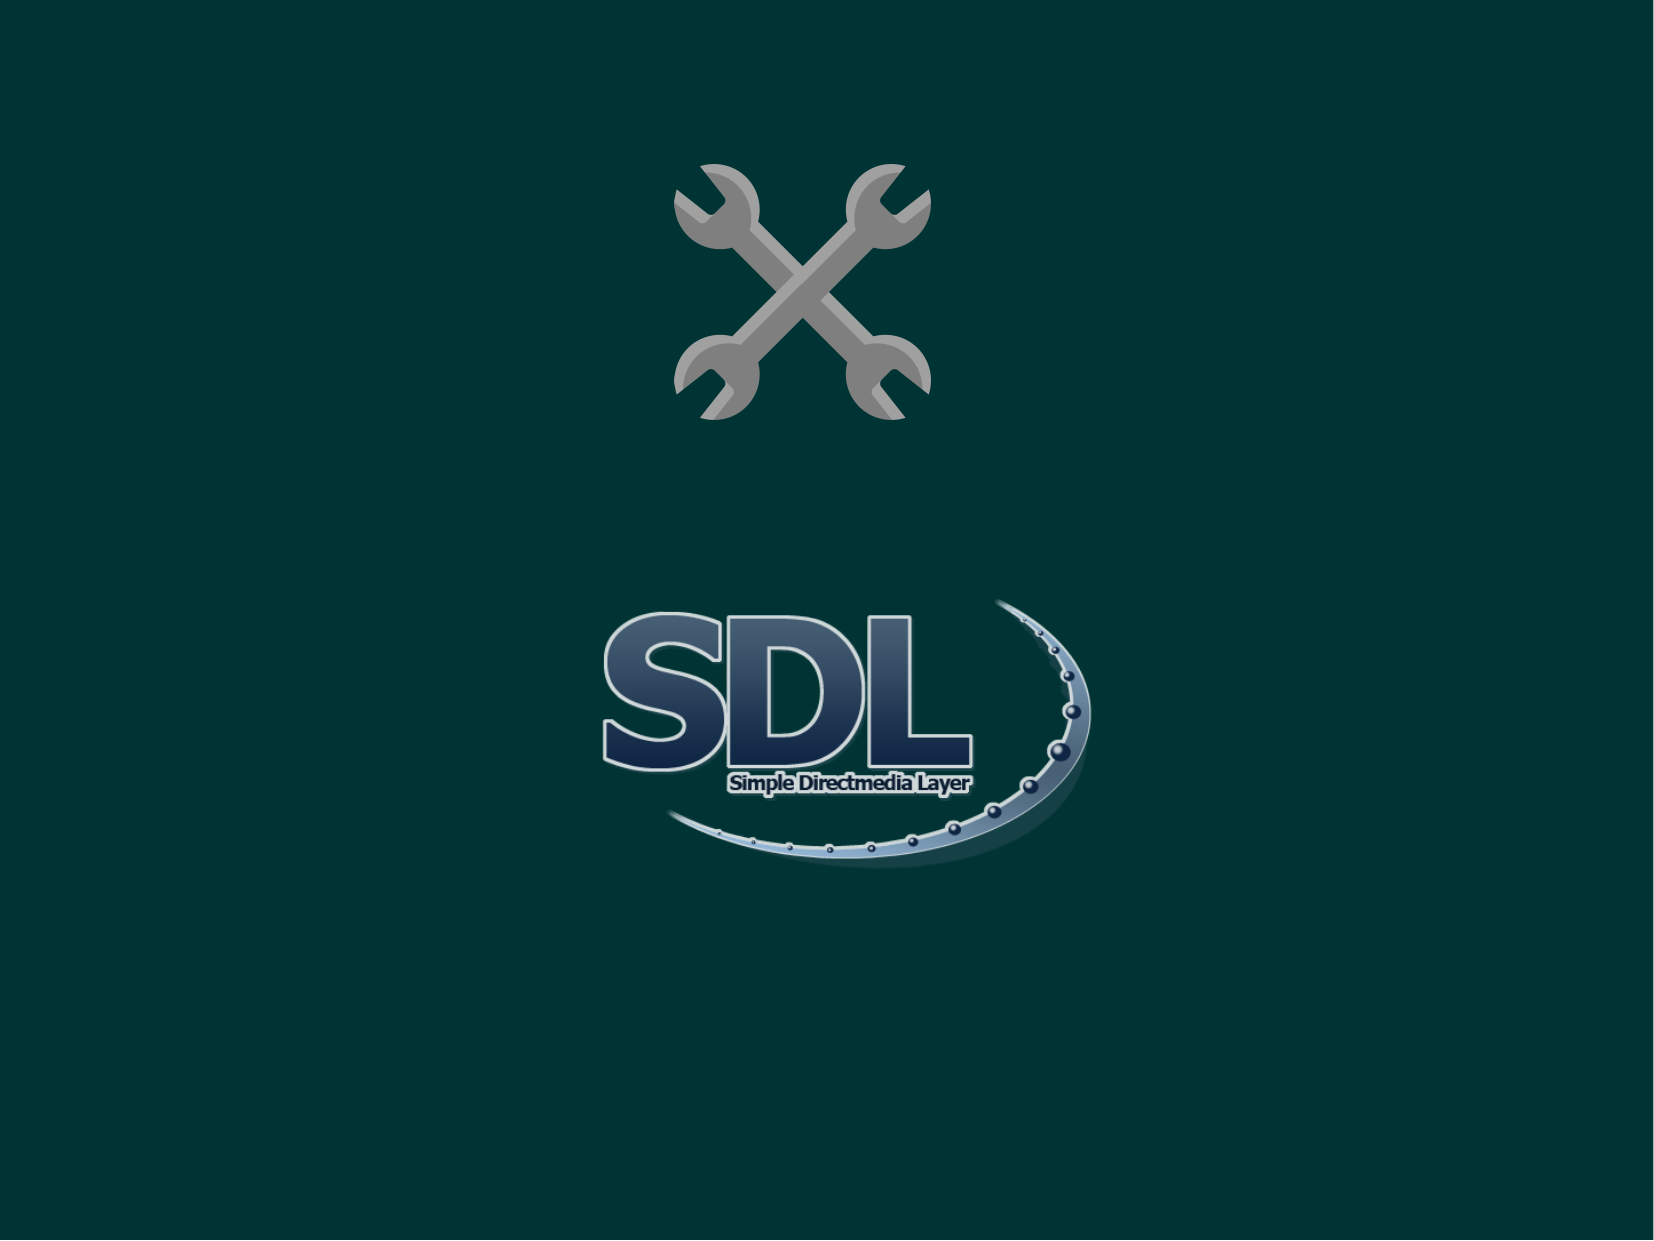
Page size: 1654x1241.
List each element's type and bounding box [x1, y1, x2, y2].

picture [588, 581, 1111, 886]
picture [674, 164, 931, 421]
